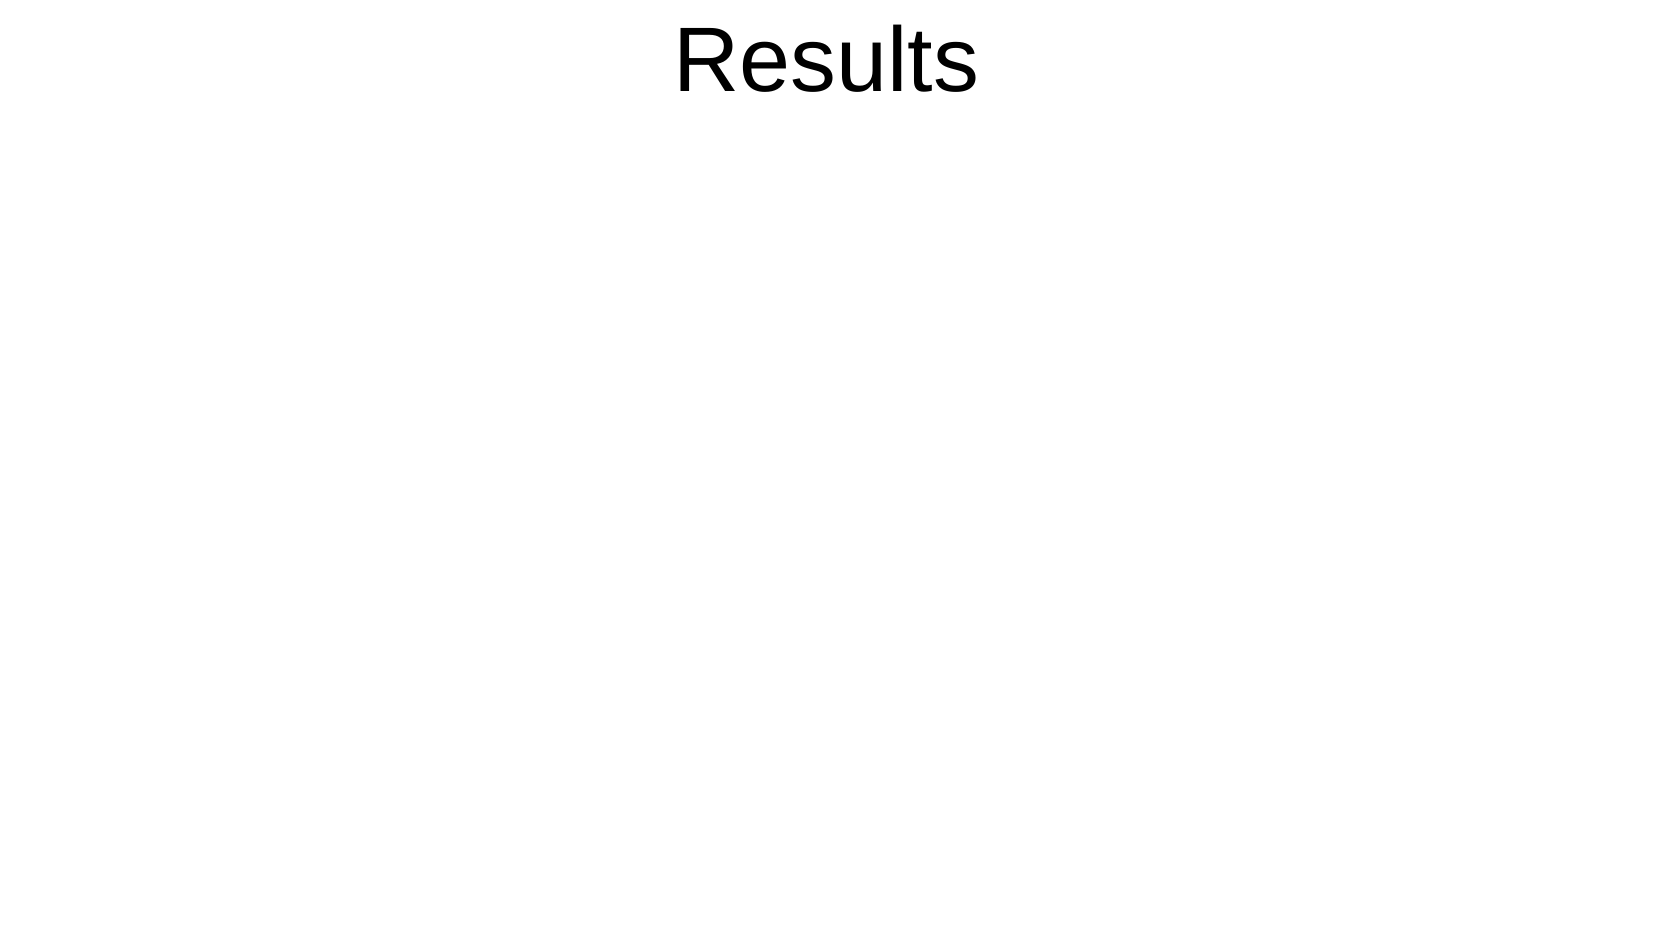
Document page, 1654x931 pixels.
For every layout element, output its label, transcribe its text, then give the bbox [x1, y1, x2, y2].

title Results [82, 7, 1571, 111]
